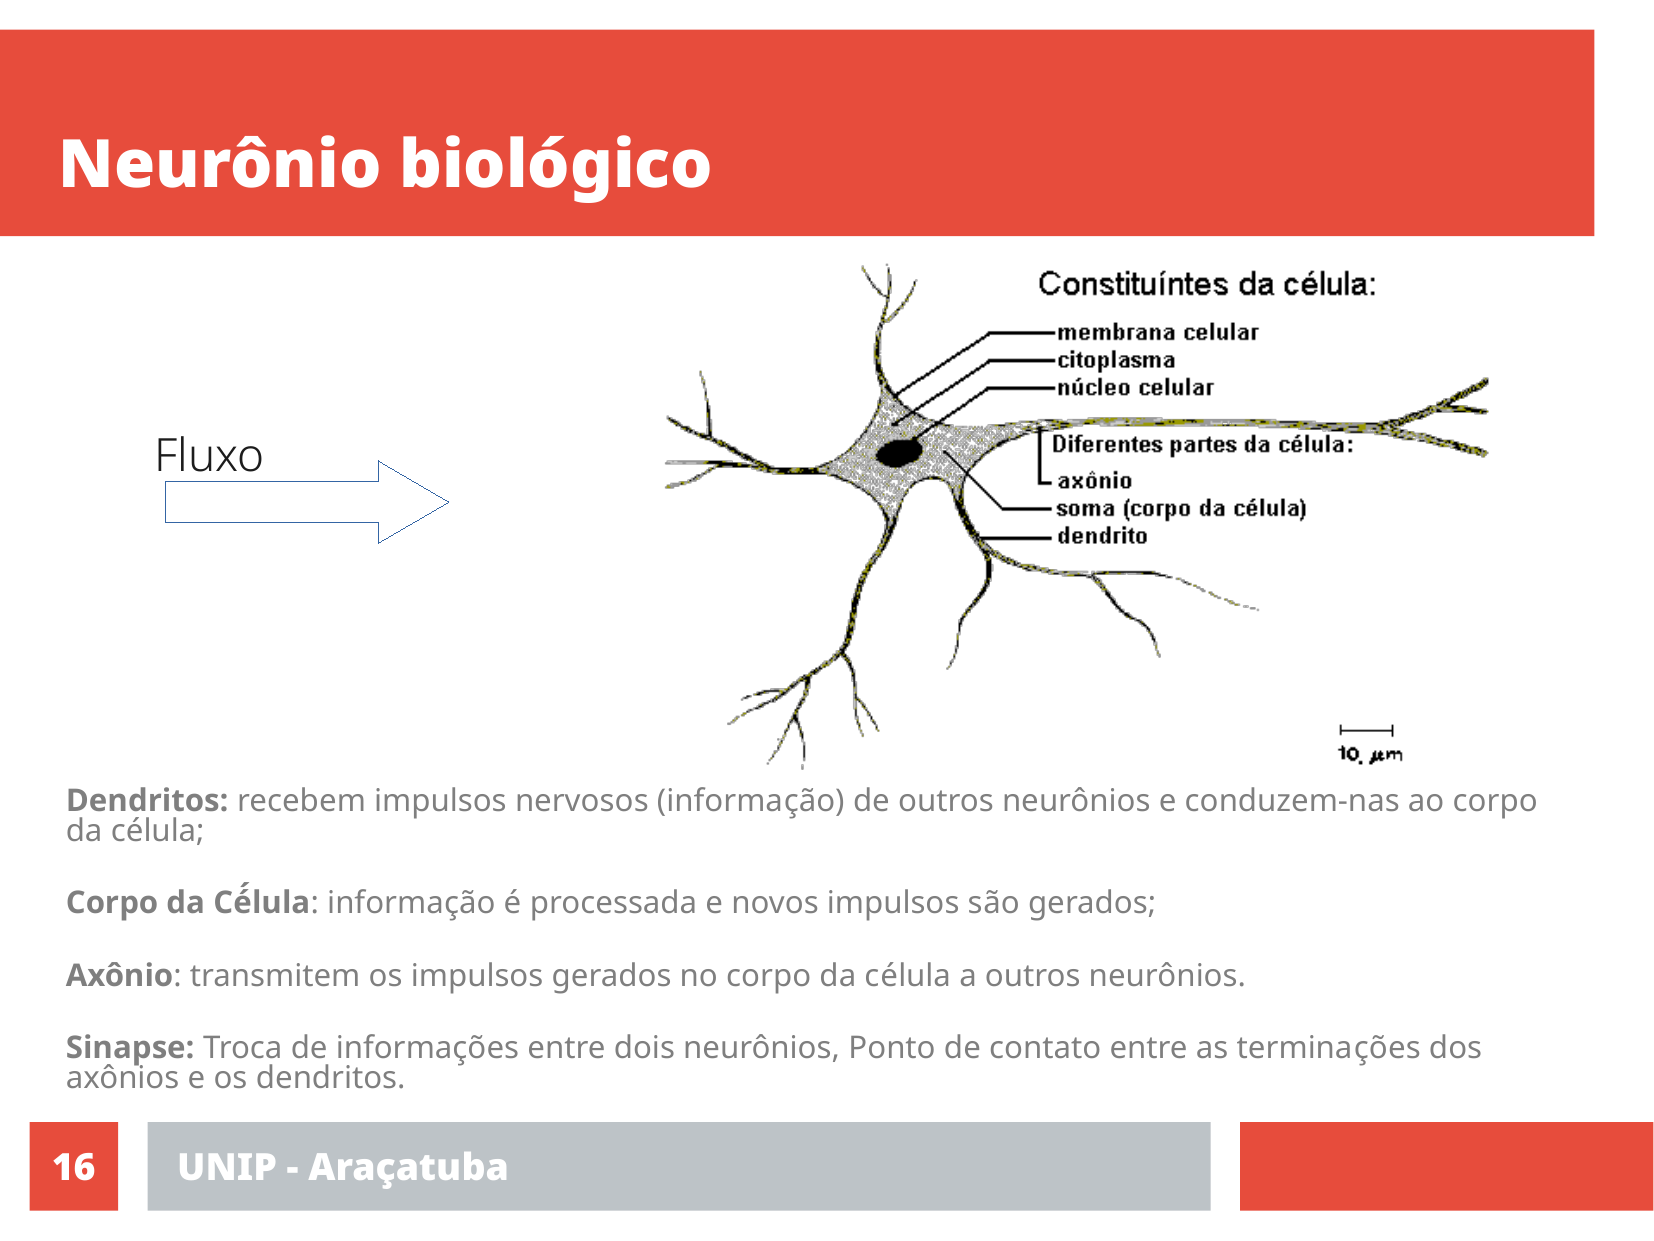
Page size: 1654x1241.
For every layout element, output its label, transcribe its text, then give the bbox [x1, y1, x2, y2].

title Neurônio biológico [59, 59, 1595, 207]
picture [638, 235, 1499, 782]
text_box Dendritos: recebem impulsos nervosos (informação) de outros neurônios e conduzem-nas ao corpo da célula; Corpo da Cé́lula: informação é processada e novos impulsos são gerados; Axônio: transmitem os impulsos gerados no corpo da célula a outros neurônios. Sinapse: Troca de informações entre dois neurônios, Ponto de contato entre as terminações dos axônios e os dendritos. [50, 265, 1565, 1099]
